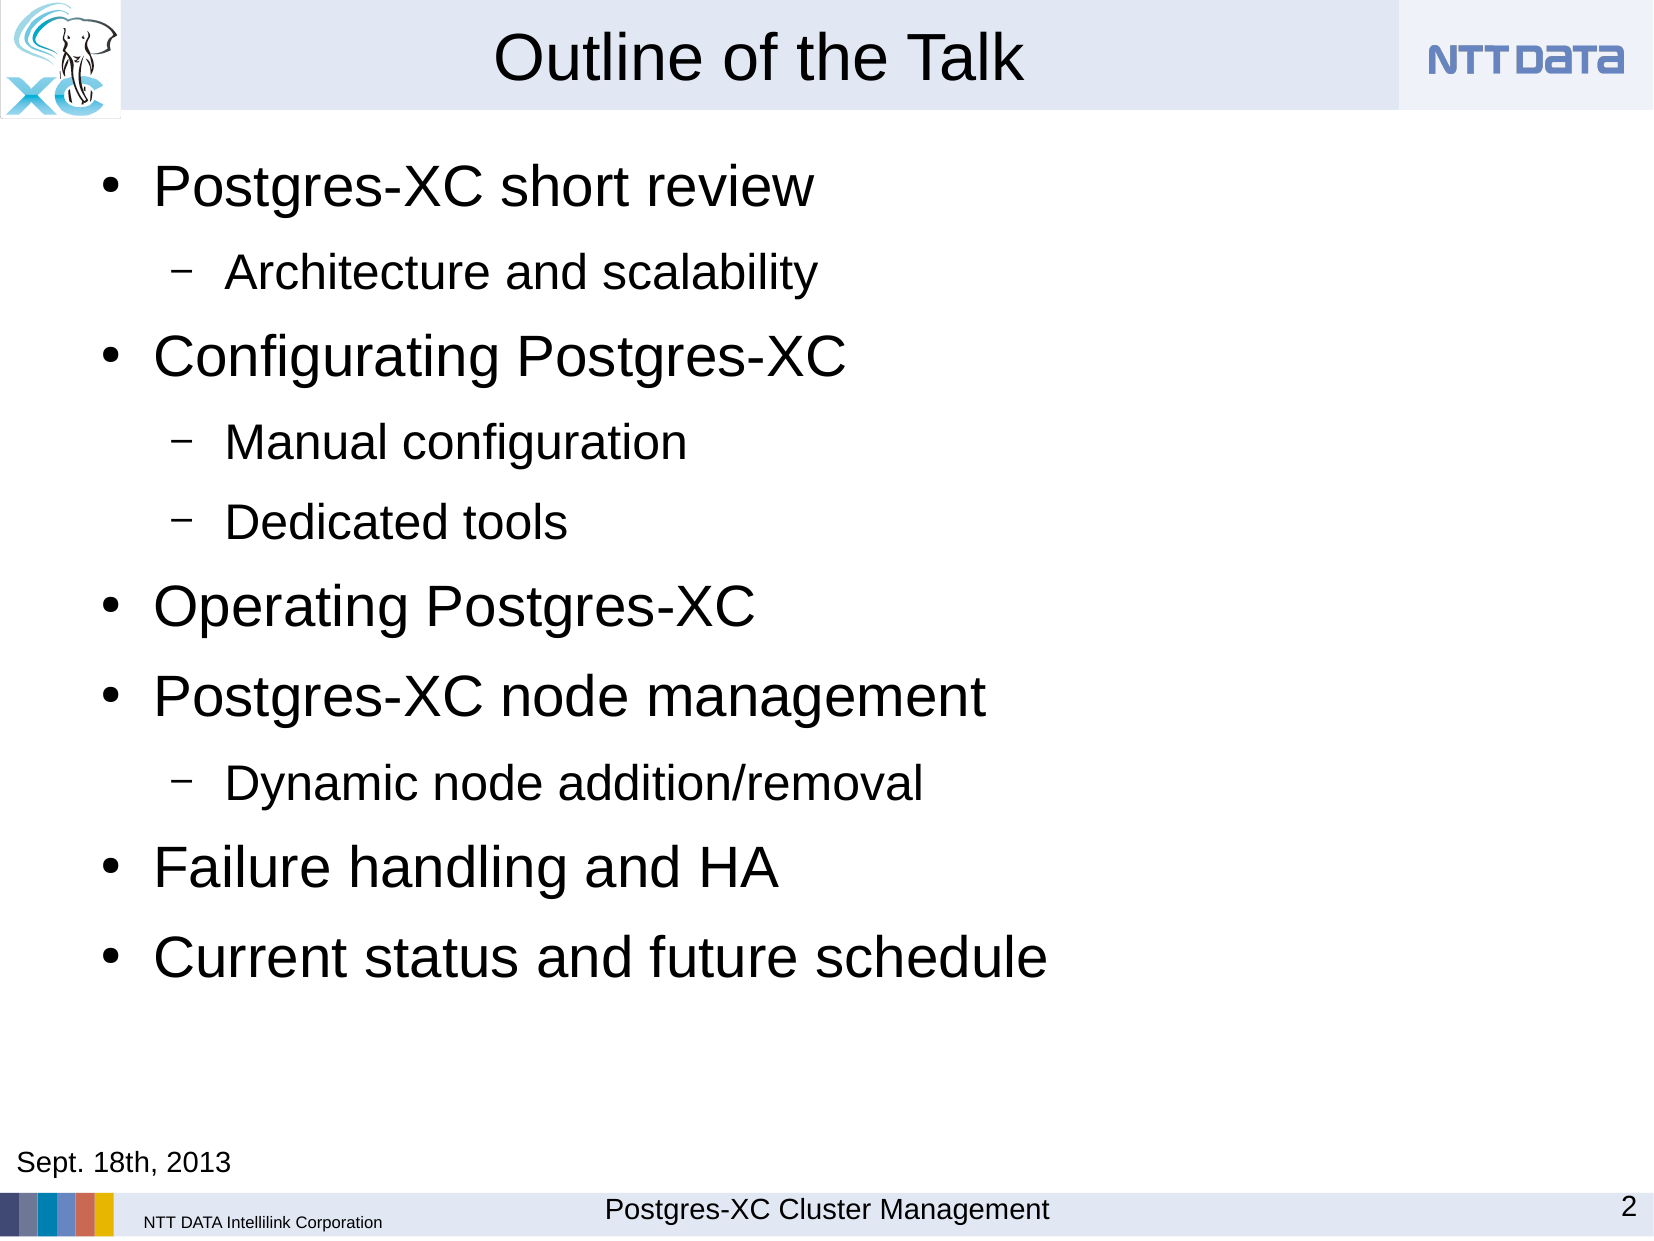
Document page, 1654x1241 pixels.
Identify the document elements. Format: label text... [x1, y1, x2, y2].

title Outline of the Talk [120, 3, 1399, 110]
picture [1429, 45, 1624, 74]
picture [0, 0, 121, 119]
list Postgres-XC short review Architecture and scalability Configurating Postgres-XC Manual configuration Dedicated tools Operating Postgres-XC Postgres-XC node management Dynamic node addition/removal Failure handling and HA Current status and future schedule [82, 153, 1571, 1146]
